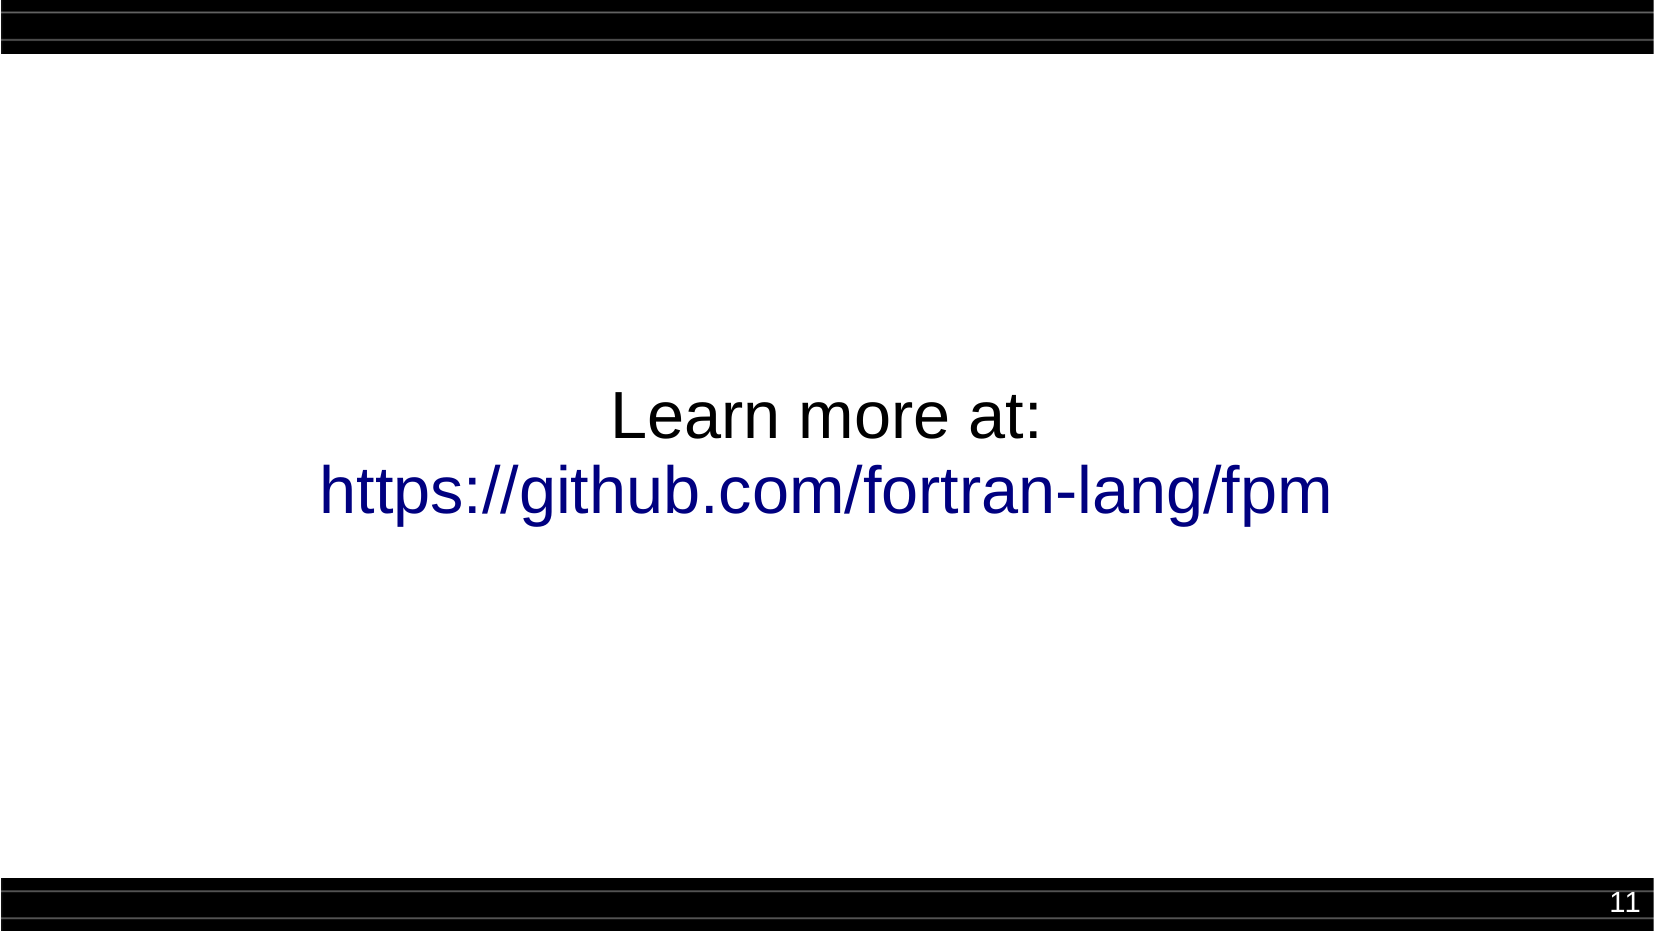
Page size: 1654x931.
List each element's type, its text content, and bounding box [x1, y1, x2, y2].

subtitle Learn more at: https://github.com/fortran-lang/fpm [82, 92, 1571, 813]
picture [1, 0, 1654, 54]
picture [1, 878, 1654, 931]
